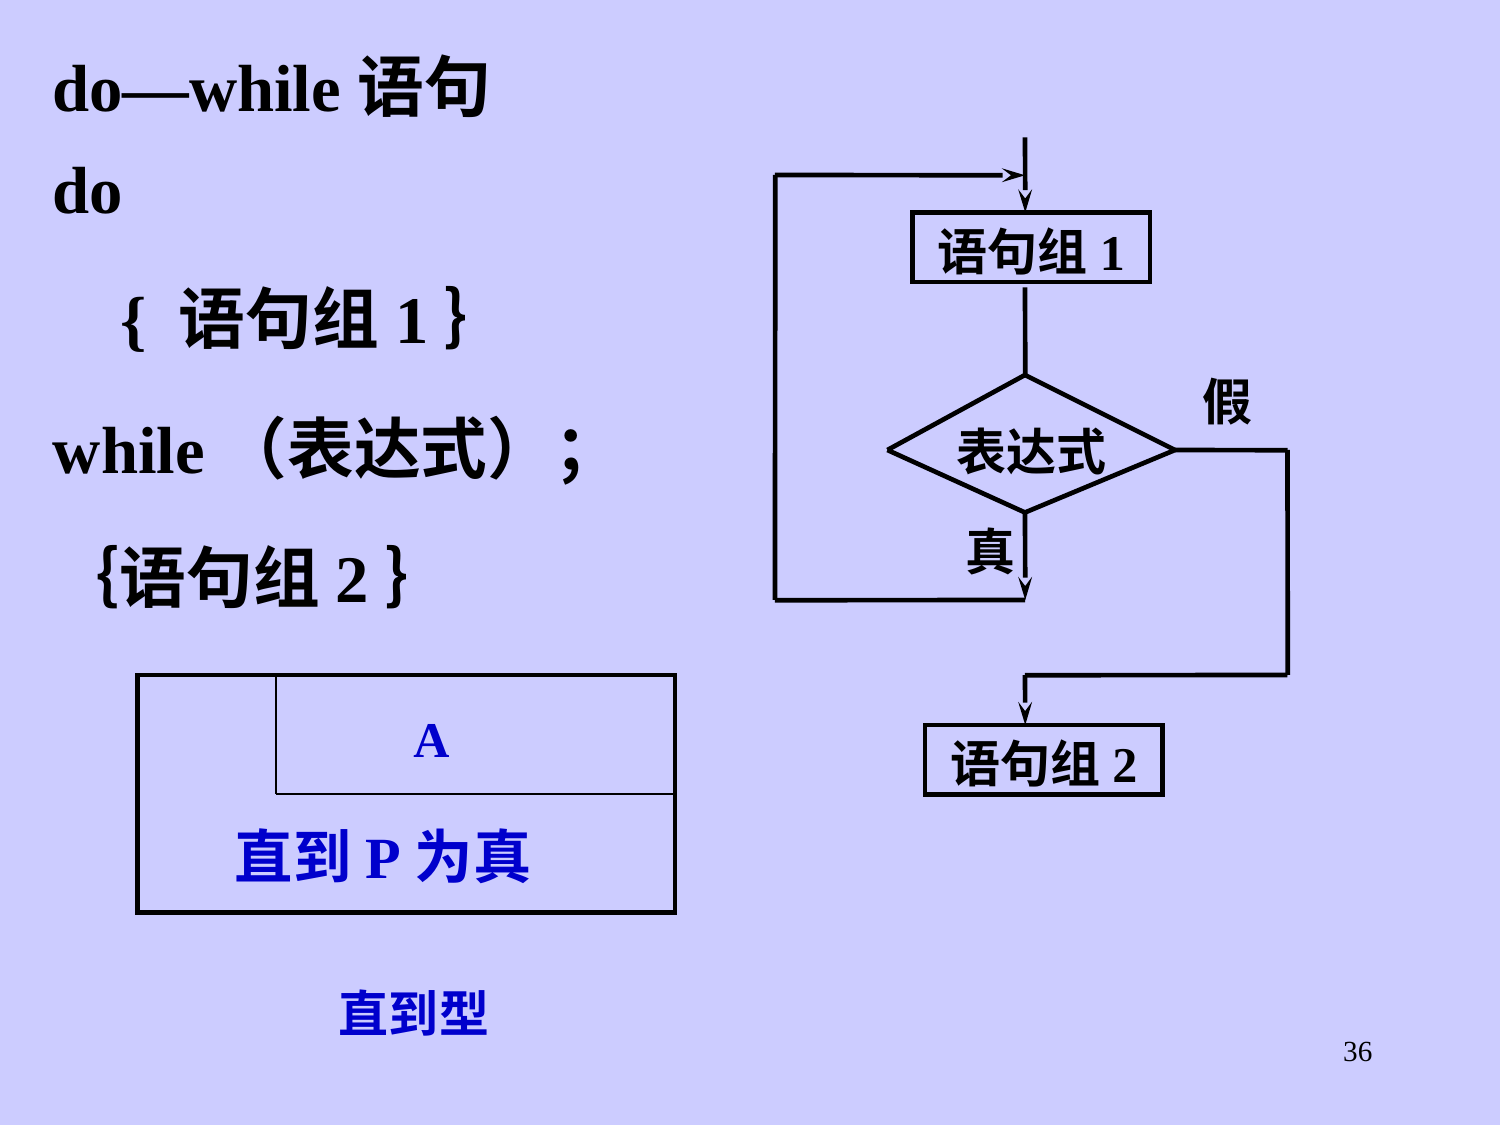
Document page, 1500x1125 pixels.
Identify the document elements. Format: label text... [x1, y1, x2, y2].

text_box 假 [1199, 362, 1326, 433]
text_box do—while语句 [37, 37, 633, 133]
text_box 真 [962, 512, 1038, 583]
text_box do { 语句组1｝ while（表达式）； ｛语句组2｝ [49, 137, 663, 618]
text_box A [398, 699, 553, 776]
text_box 语句组2 [924, 725, 1163, 795]
text_box <编号> [1074, 1025, 1388, 1101]
text_box 语句组1 [912, 212, 1150, 283]
text_box 表达式 [937, 412, 1126, 483]
text_box 直到型 [183, 974, 645, 1051]
text_box 直到P为真 [198, 812, 568, 898]
